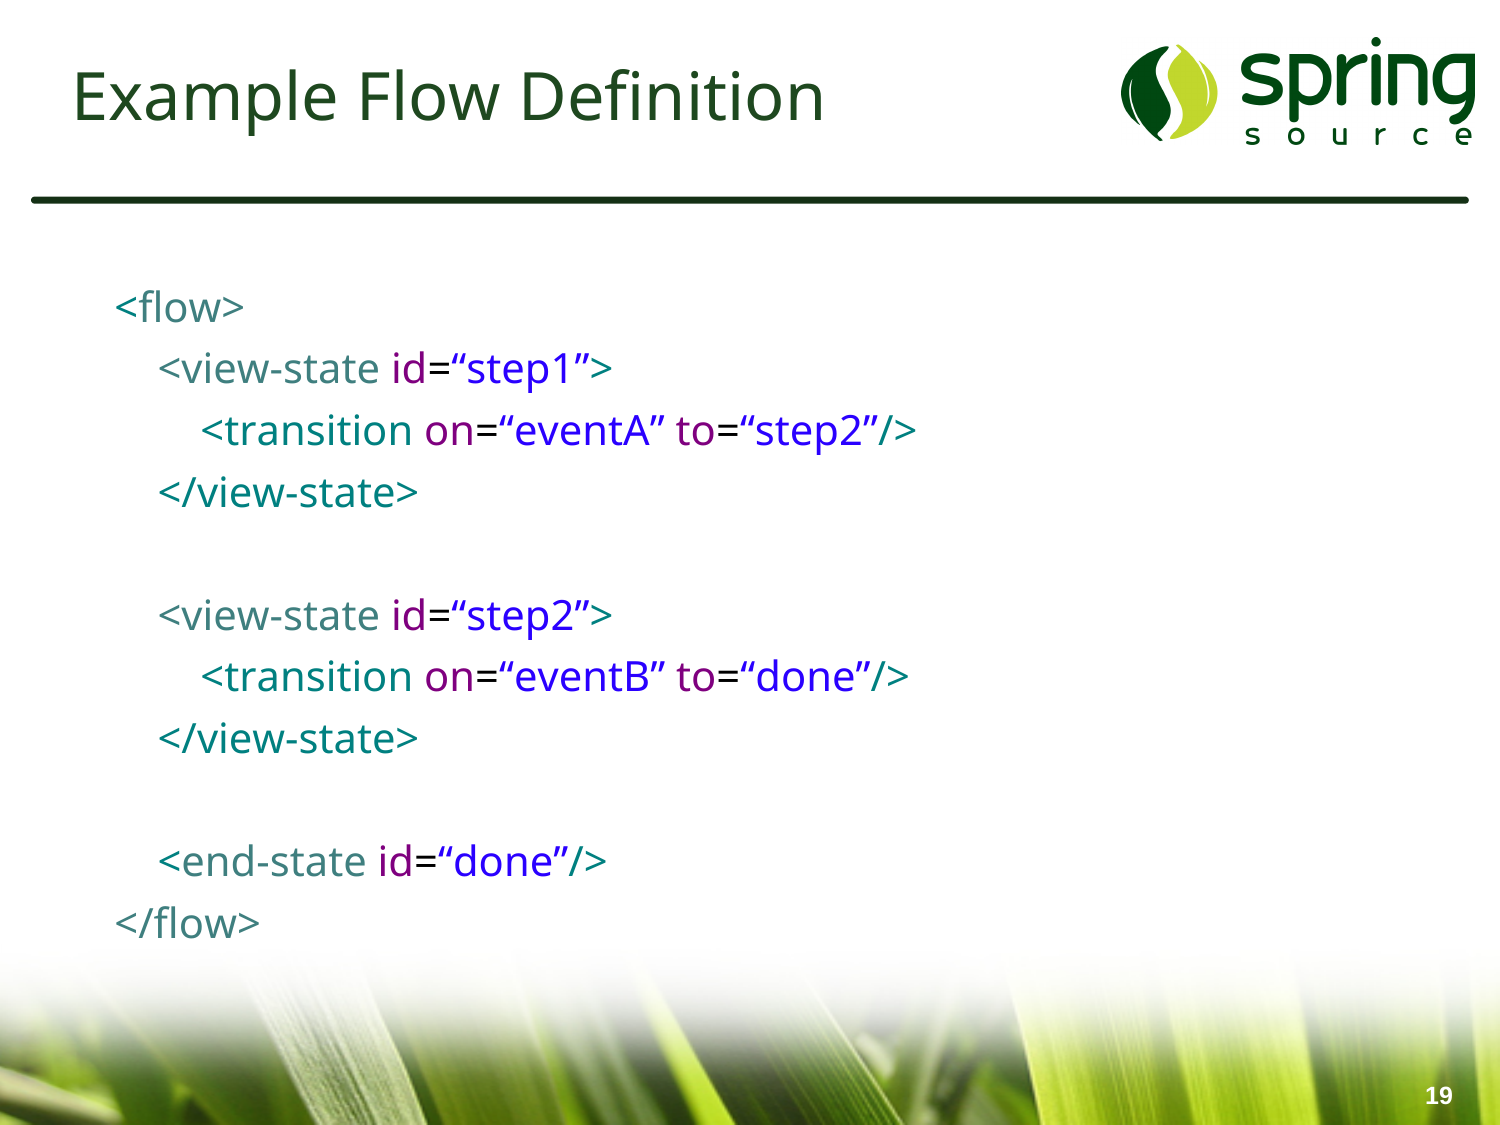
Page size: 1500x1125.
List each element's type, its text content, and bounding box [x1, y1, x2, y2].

picture [1121, 37, 1475, 145]
title Example Flow Definition [56, 13, 1089, 176]
picture [0, 944, 1500, 1125]
list <flow> <view-state id=“step1”> <transition on=“eventA” to=“step2”/> </view-state> <view-state id=“step2”> <transition on=“eventB” to=“done”/> </view-state> <end-state id=“done”/> </flow> [99, 273, 1391, 950]
